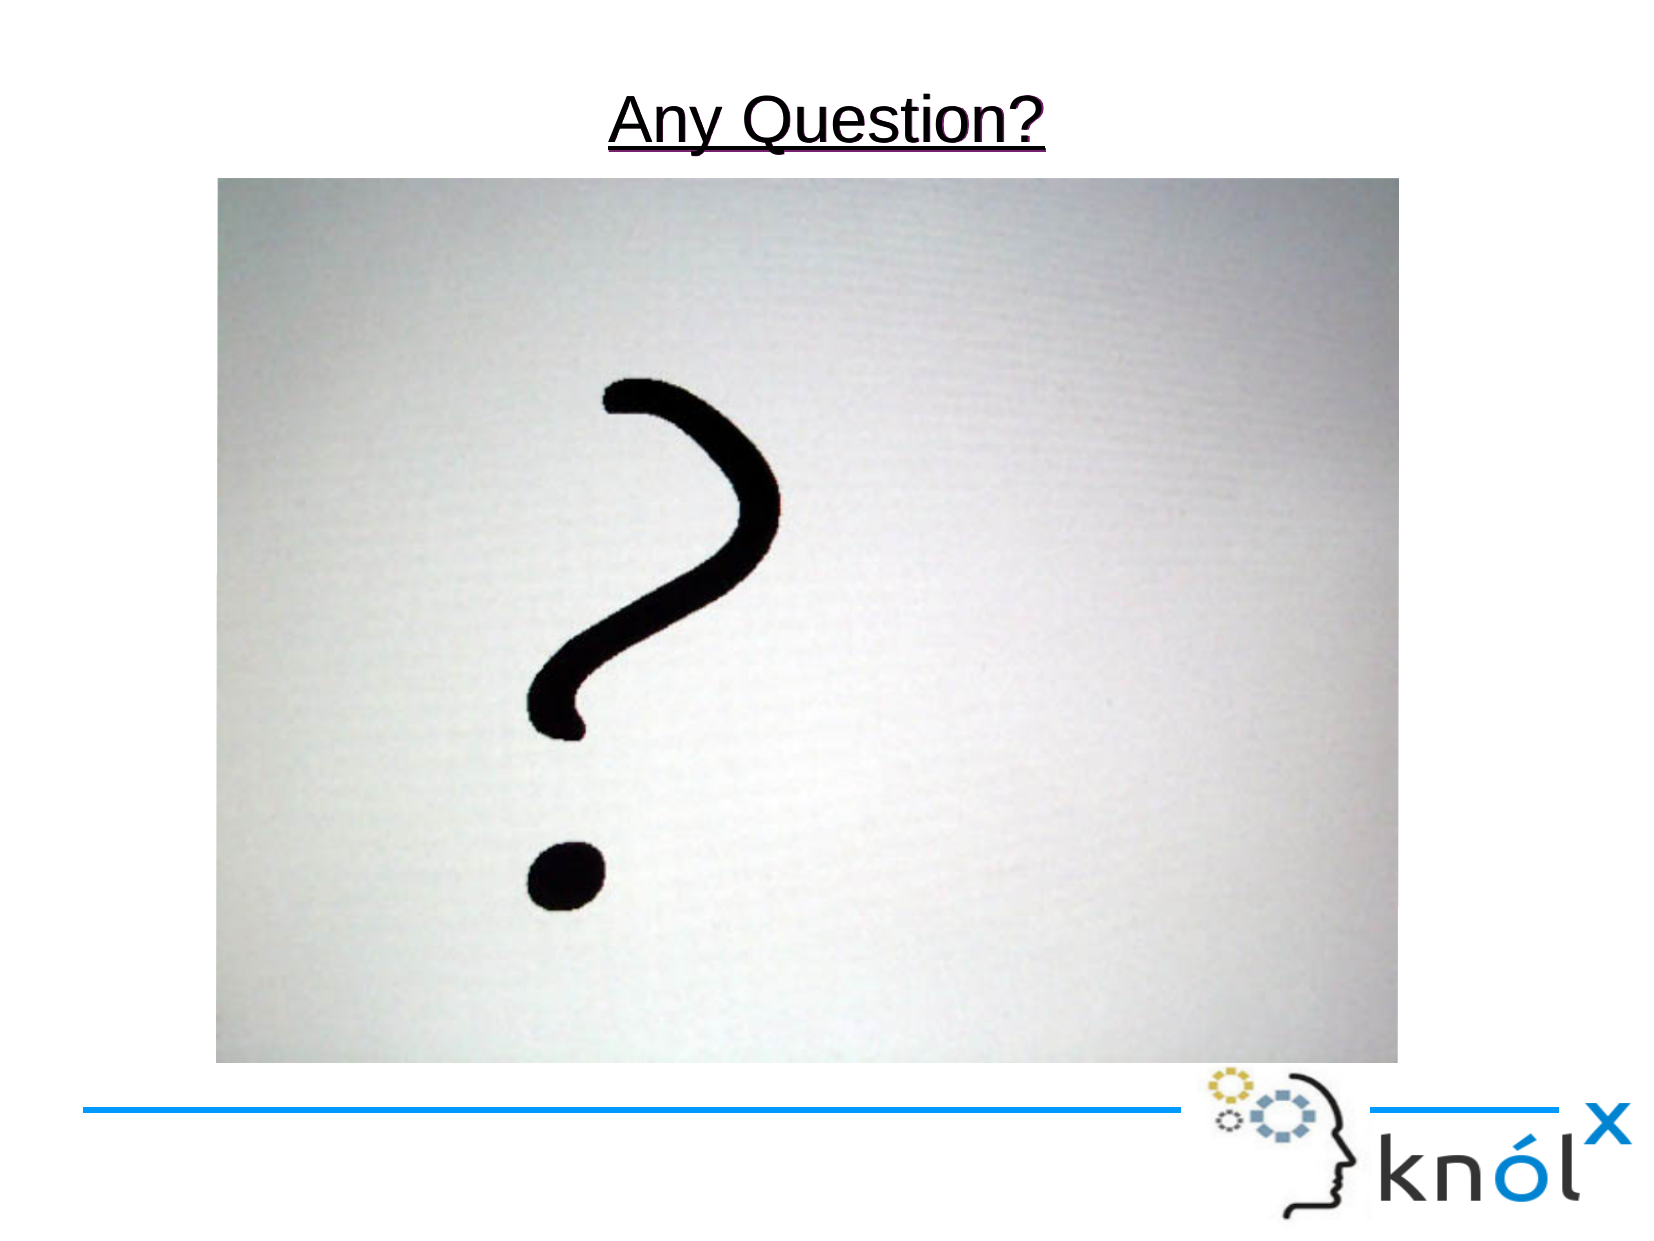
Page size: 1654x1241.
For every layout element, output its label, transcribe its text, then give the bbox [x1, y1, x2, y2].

subtitle Any Question? [82, 49, 1571, 189]
picture [215, 177, 1643, 1229]
